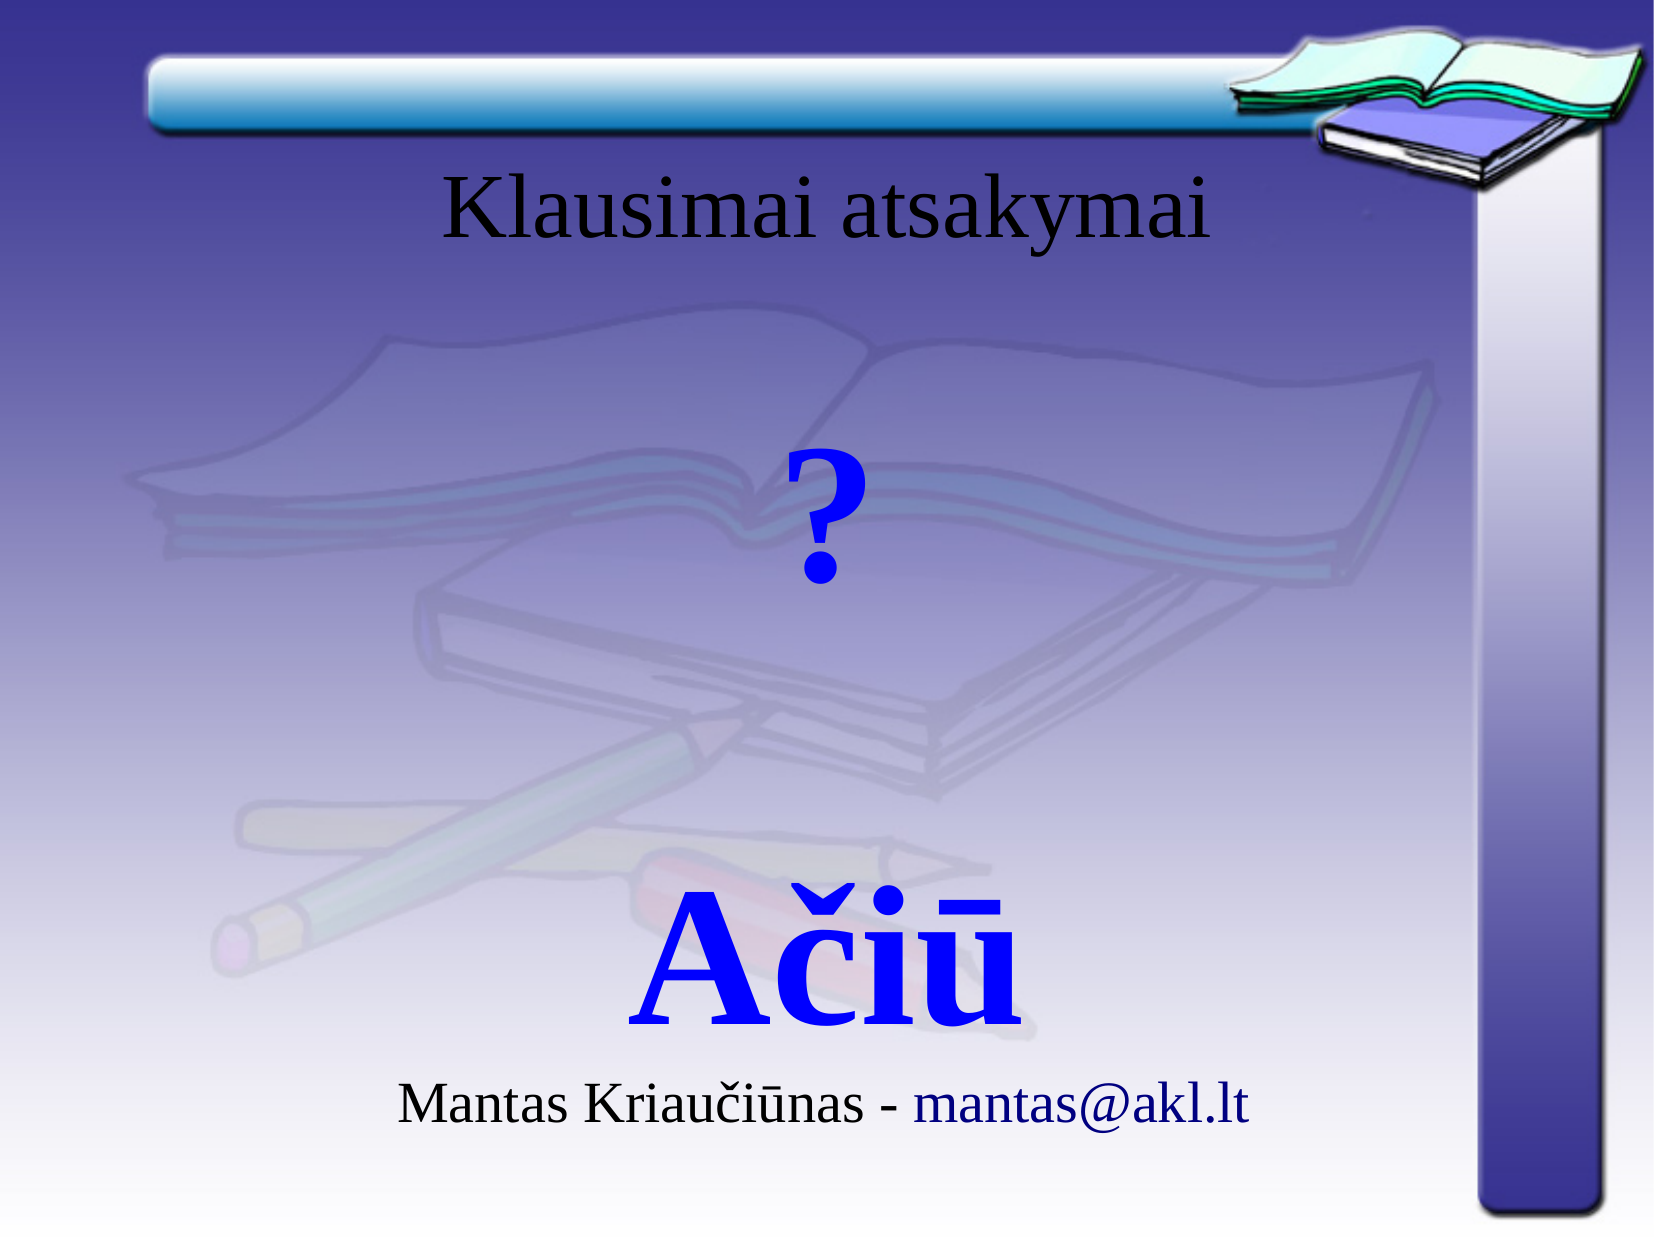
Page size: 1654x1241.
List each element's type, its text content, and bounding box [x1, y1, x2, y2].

text_box Mantas Kriaučiūnas - mantas@akl.lt [397, 1070, 1266, 1142]
subtitle ? Ačiū [121, 344, 1534, 1126]
picture [0, 0, 1654, 1241]
title Klausimai atsakymai [121, 102, 1534, 310]
